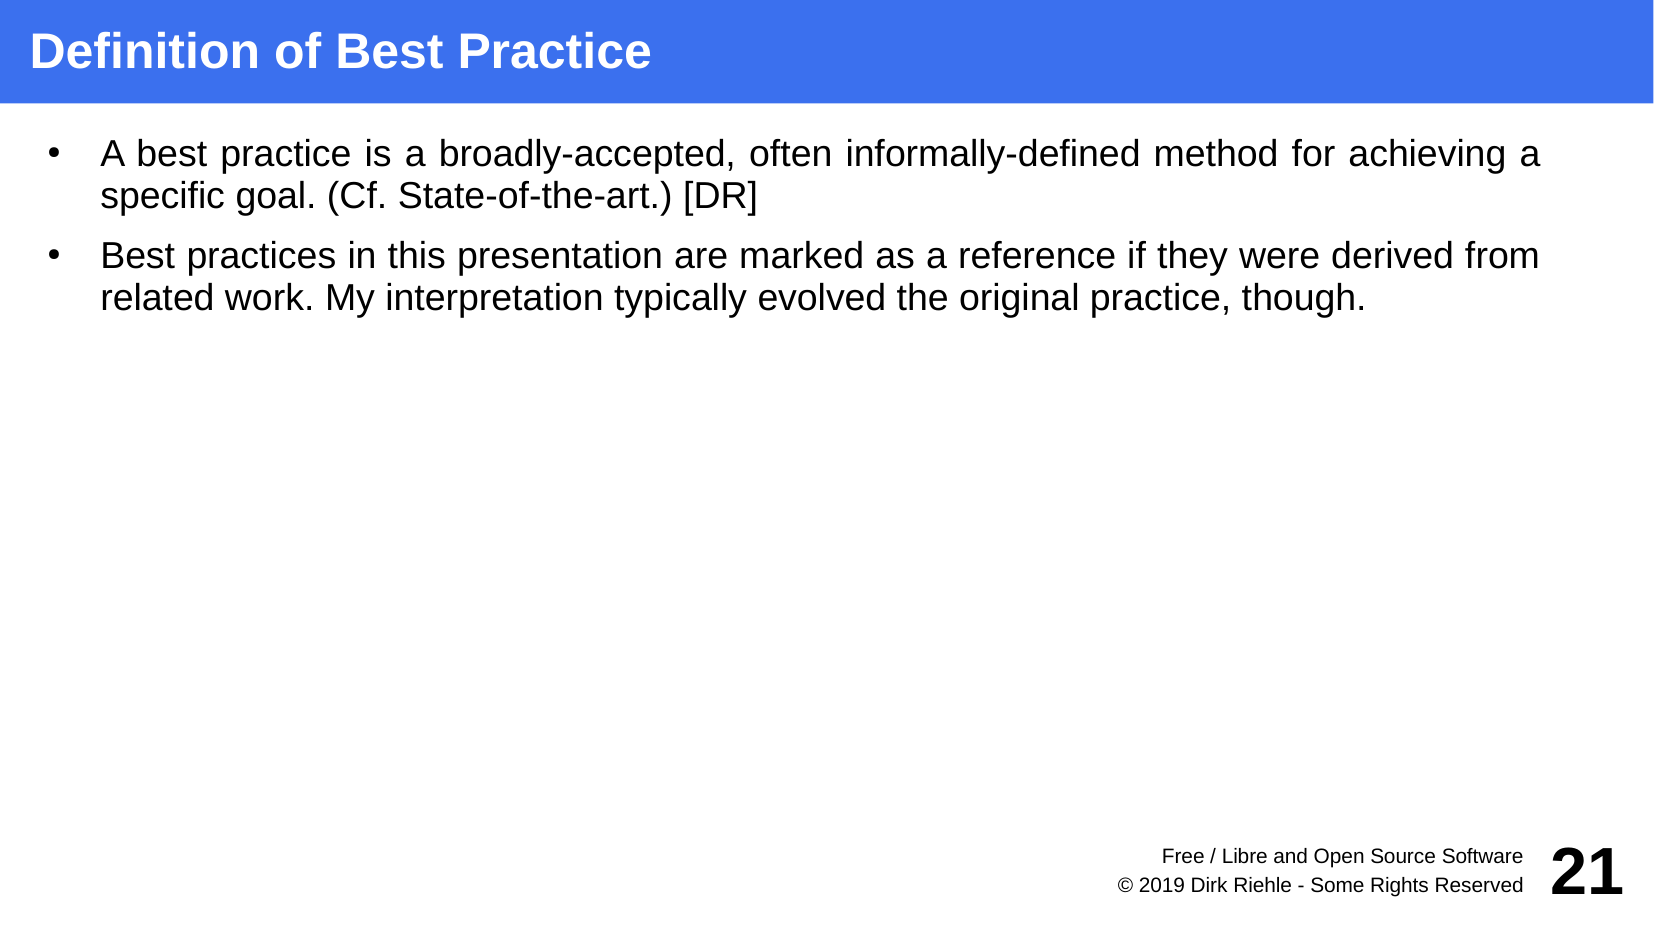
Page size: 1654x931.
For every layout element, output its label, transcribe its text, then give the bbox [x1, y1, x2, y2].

list A best practice is a broadly-accepted, often informally-defined method for achieving a specific goal. (Cf. State-of-the-art.) [DR] Best practices in this presentation are marked as a reference if they were derived from related work. My interpretation typically evolved the original practice, though. [29, 132, 1625, 813]
title Definition of Best Practice [0, 0, 1654, 104]
